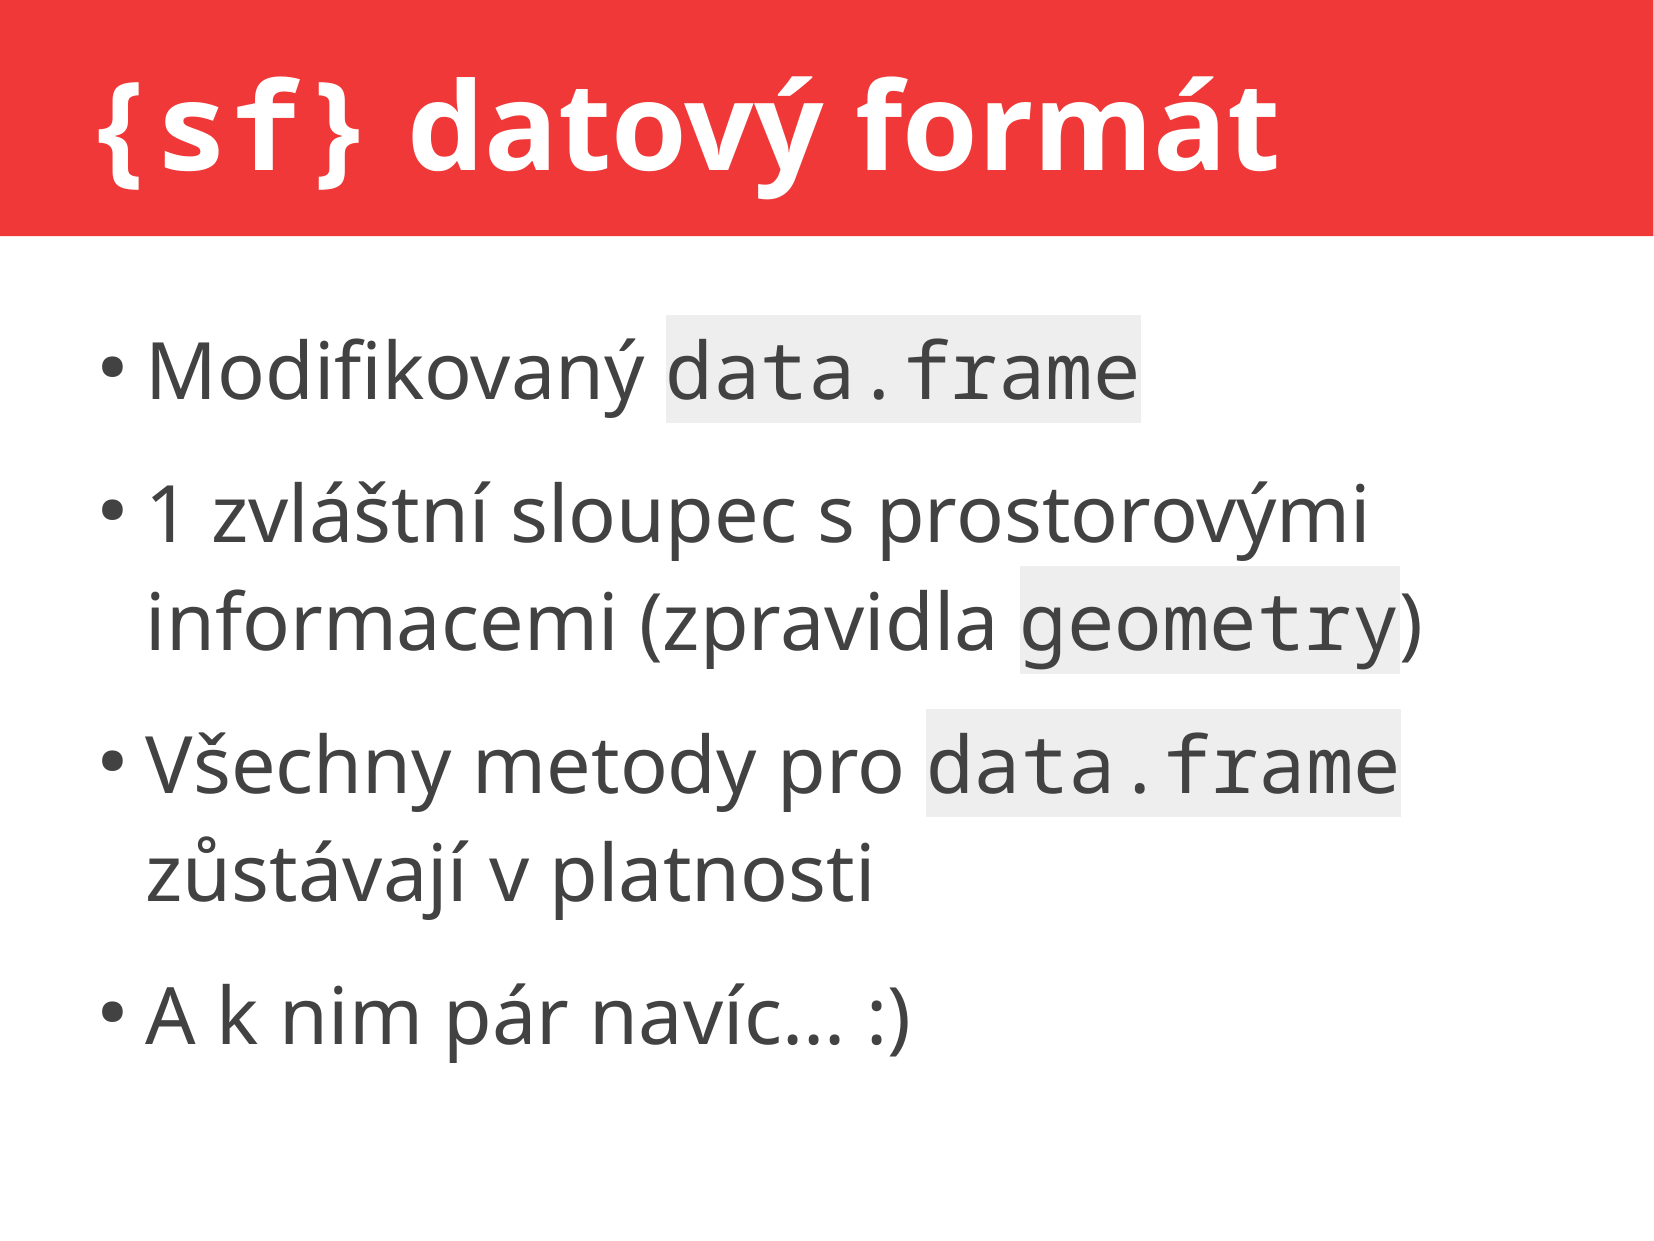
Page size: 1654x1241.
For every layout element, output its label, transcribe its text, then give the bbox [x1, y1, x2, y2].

list Modifikovaný data.frame 1 zvláštní sloupec s prostorovými informacemi (zpravidla geometry) Všechny metody pro data.frame zůstávají v platnosti A k nim pár navíc... :) [82, 314, 1563, 1080]
title {sf} datový formát [82, 19, 1571, 227]
